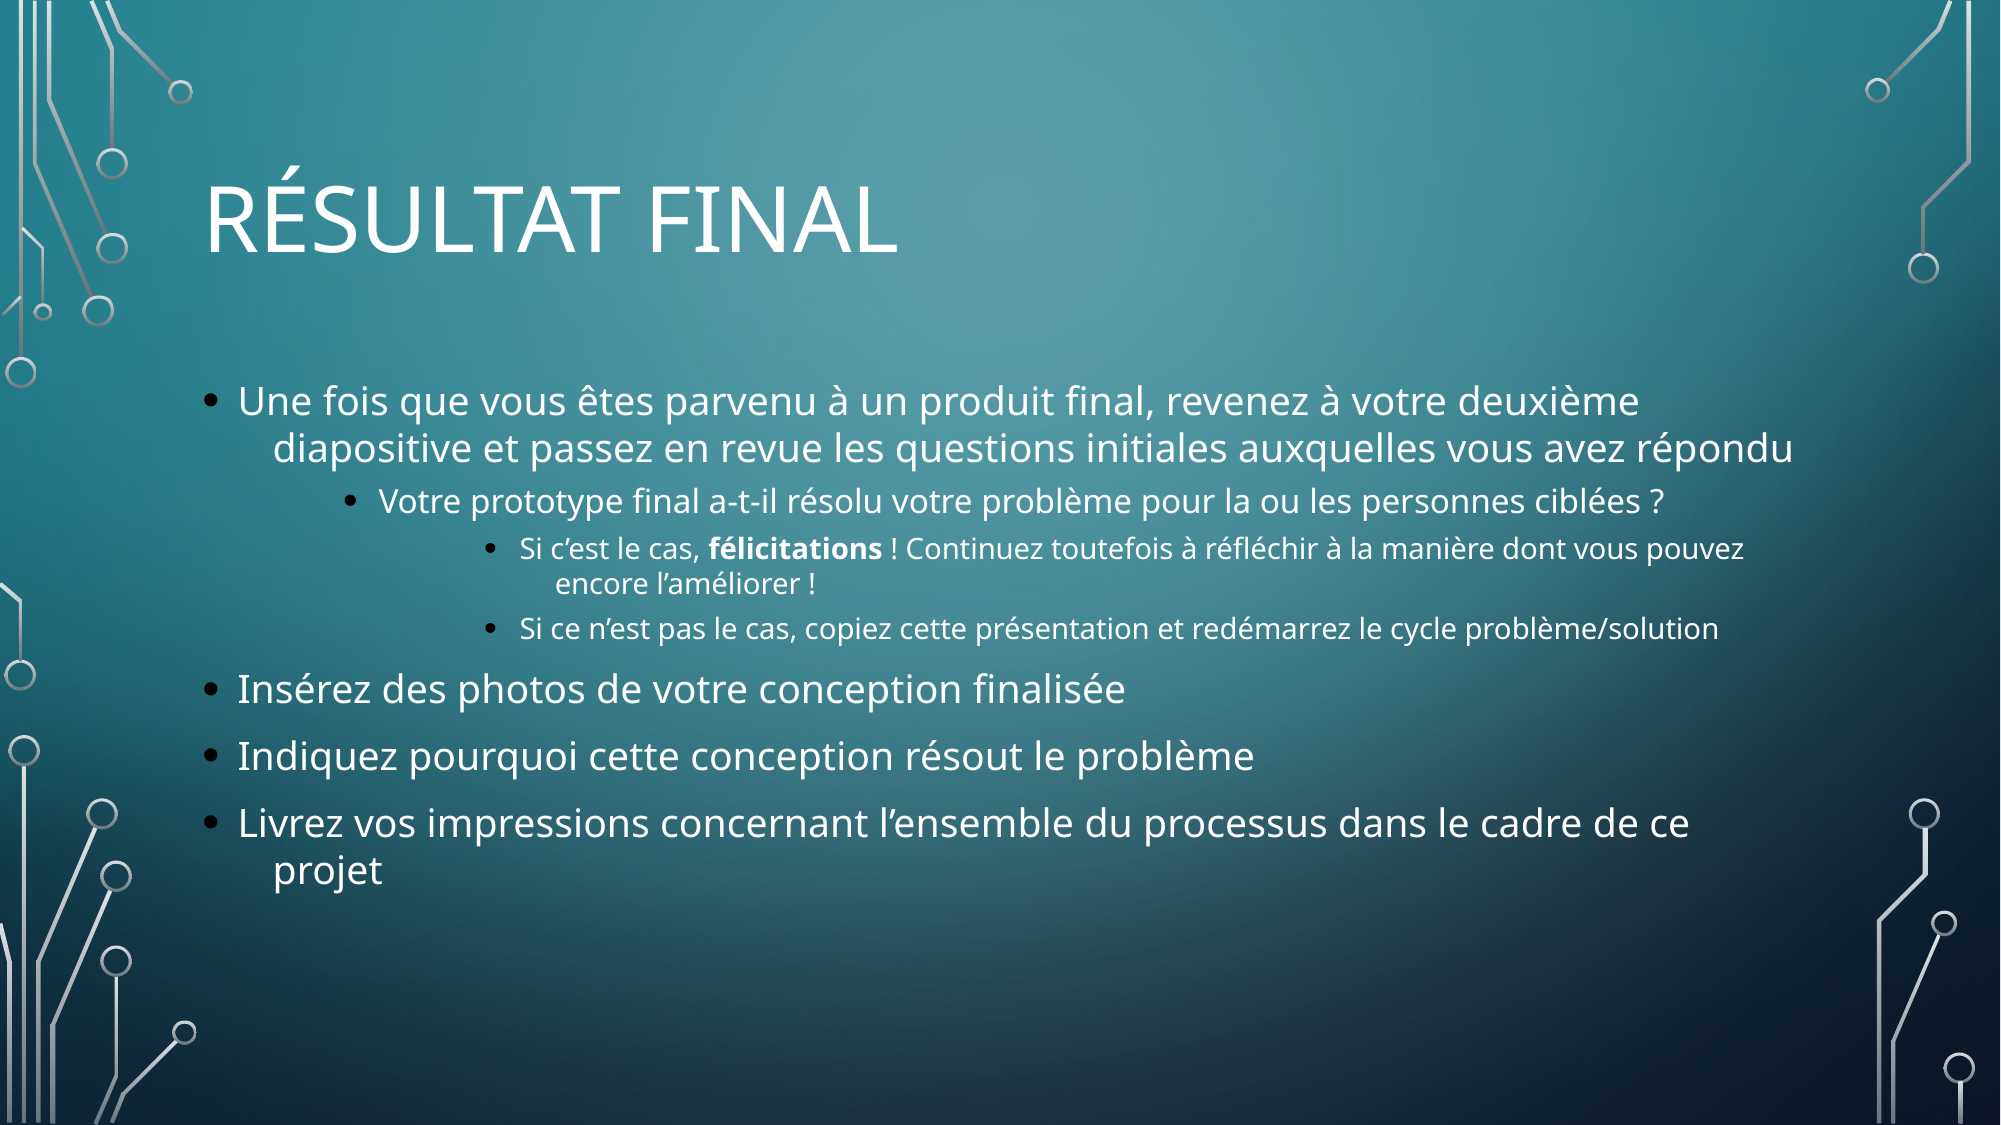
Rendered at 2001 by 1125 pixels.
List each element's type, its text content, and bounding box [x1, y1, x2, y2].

title Résultat final [187, 101, 1813, 344]
list Une fois que vous êtes parvenu à un produit final, revenez à votre deuxième diapositive et passez en revue les questions initiales auxquelles vous avez répondu Votre prototype final a-t-il résolu votre problème pour la ou les personnes ciblées ? Si c’est le cas, félicitations ! Continuez toutefois à réfléchir à la manière dont vous pouvez encore l’améliorer ! Si ce n’est pas le cas, copiez cette présentation et redémarrez le cycle problème/solution Insérez des photos de votre conception finalisée Indiquez pourquoi cette conception résout le problème Livrez vos impressions concernant l’ensemble du processus dans le cadre de ce projet [187, 369, 1813, 951]
